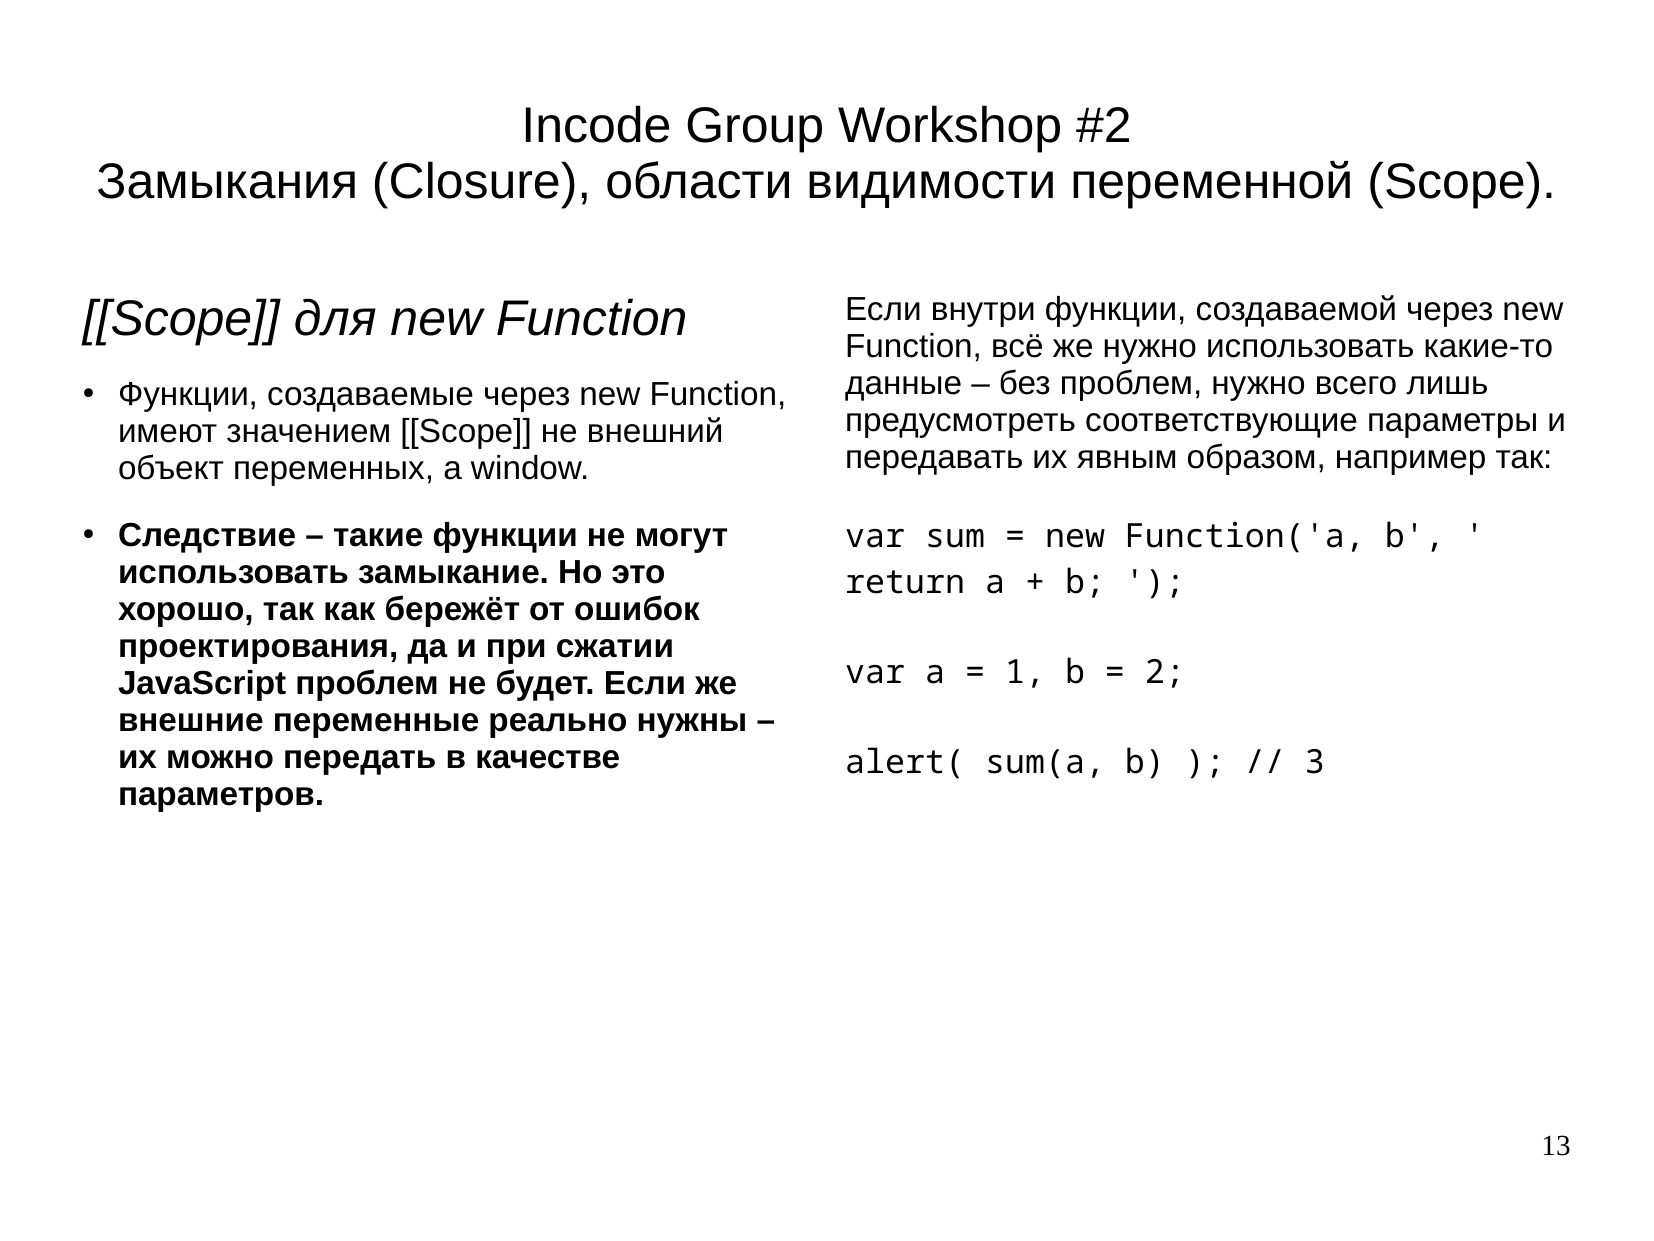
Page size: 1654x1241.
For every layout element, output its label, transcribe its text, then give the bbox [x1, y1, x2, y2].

title Incode Group Workshop #2 Замыкания (Closure), области видимости переменной (Scope). [82, 49, 1571, 257]
list Если внутри функции, создаваемой через new Function, всё же нужно использовать какие-то данные – без проблем, нужно всего лишь предусмотреть соответствующие параметры и передавать их явным образом, например так: var sum = new Function('a, b', ' return a + b; '); var a = 1, b = 2; alert( sum(a, b) ); // 3 [845, 290, 1572, 1010]
list [[Scope]] для new Function Функции, создаваемые через new Function, имеют значением [[Scope]] не внешний объект переменных, а window. Следствие – такие функции не могут использовать замыкание. Но это хорошо, так как бережёт от ошибок проектирования, да и при сжатии JavaScript проблем не будет. Если же внешние переменные реально нужны – их можно передать в качестве параметров. [82, 290, 809, 1010]
